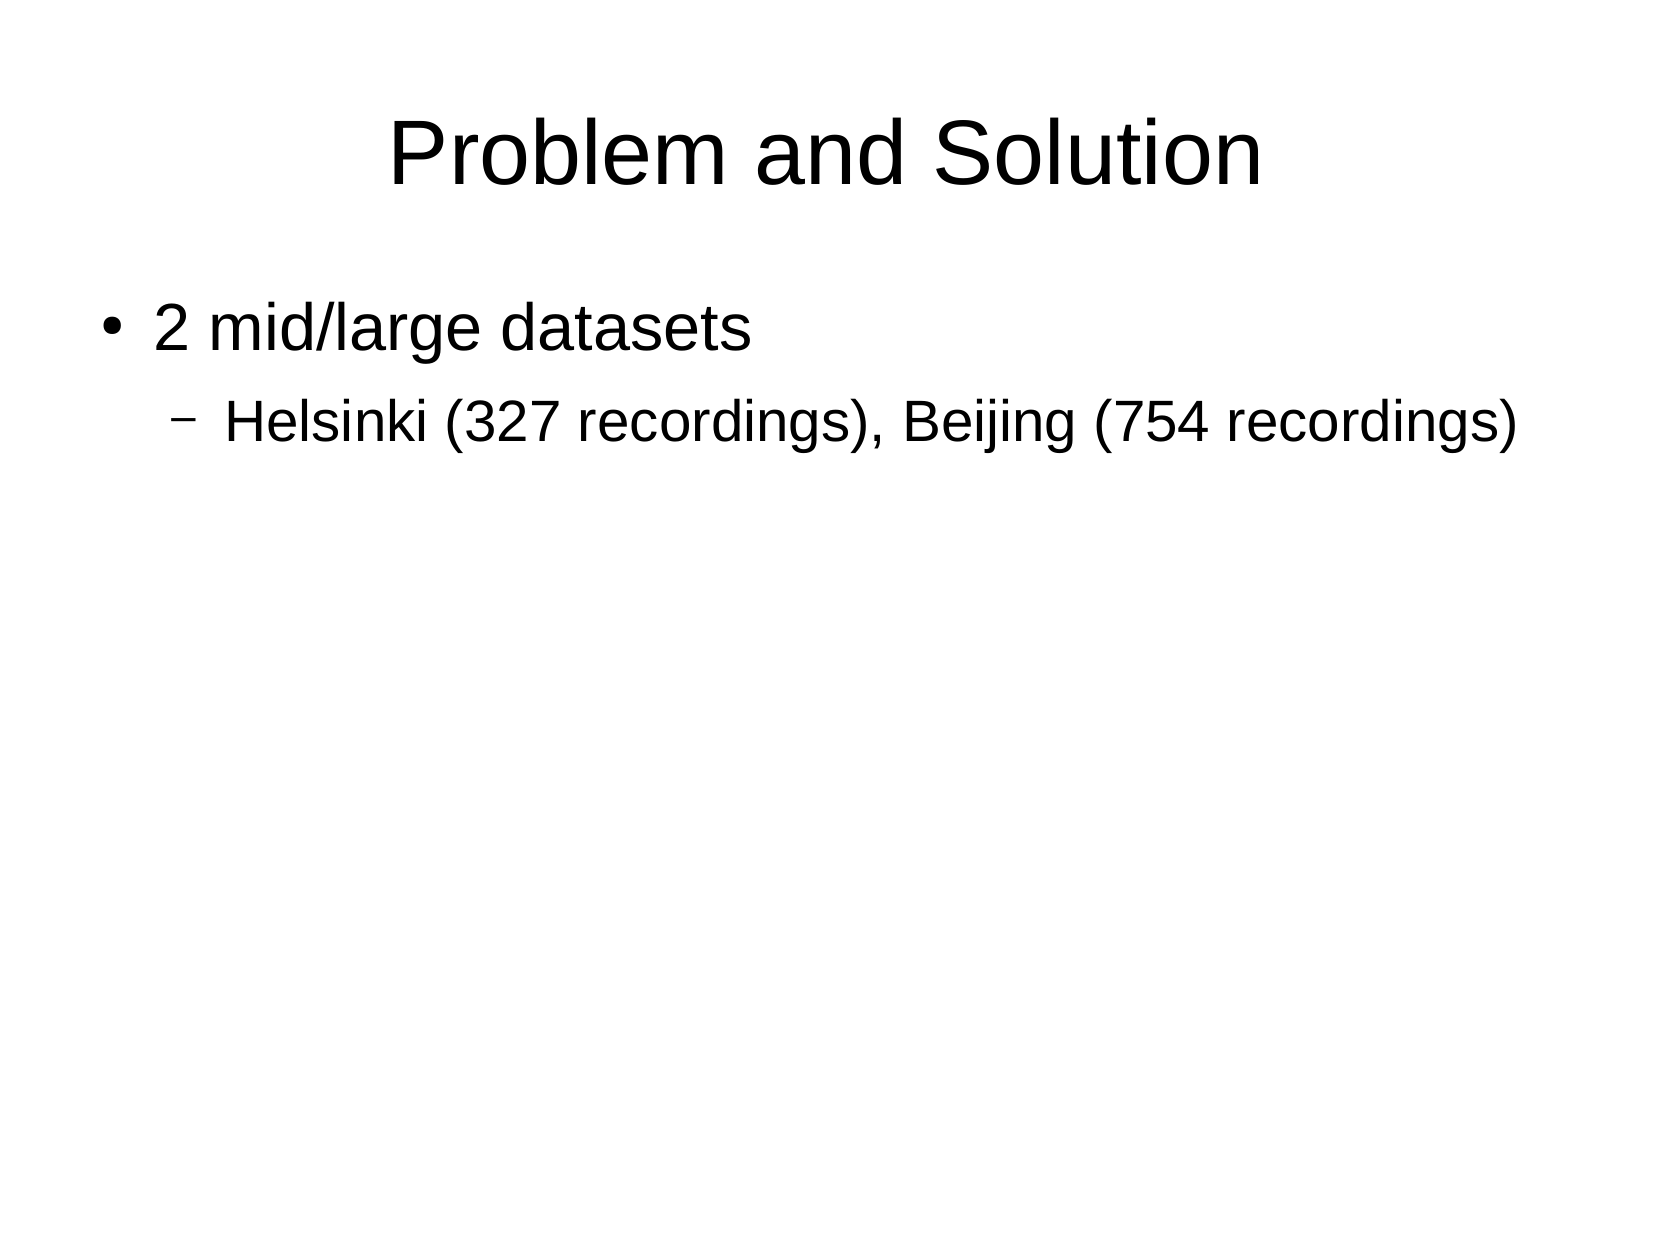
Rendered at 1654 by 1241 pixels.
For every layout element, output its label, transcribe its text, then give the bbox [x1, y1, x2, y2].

title Problem and Solution [82, 49, 1571, 257]
list 2 mid/large datasets Helsinki (327 recordings), Beijing (754 recordings) [82, 290, 1571, 1172]
